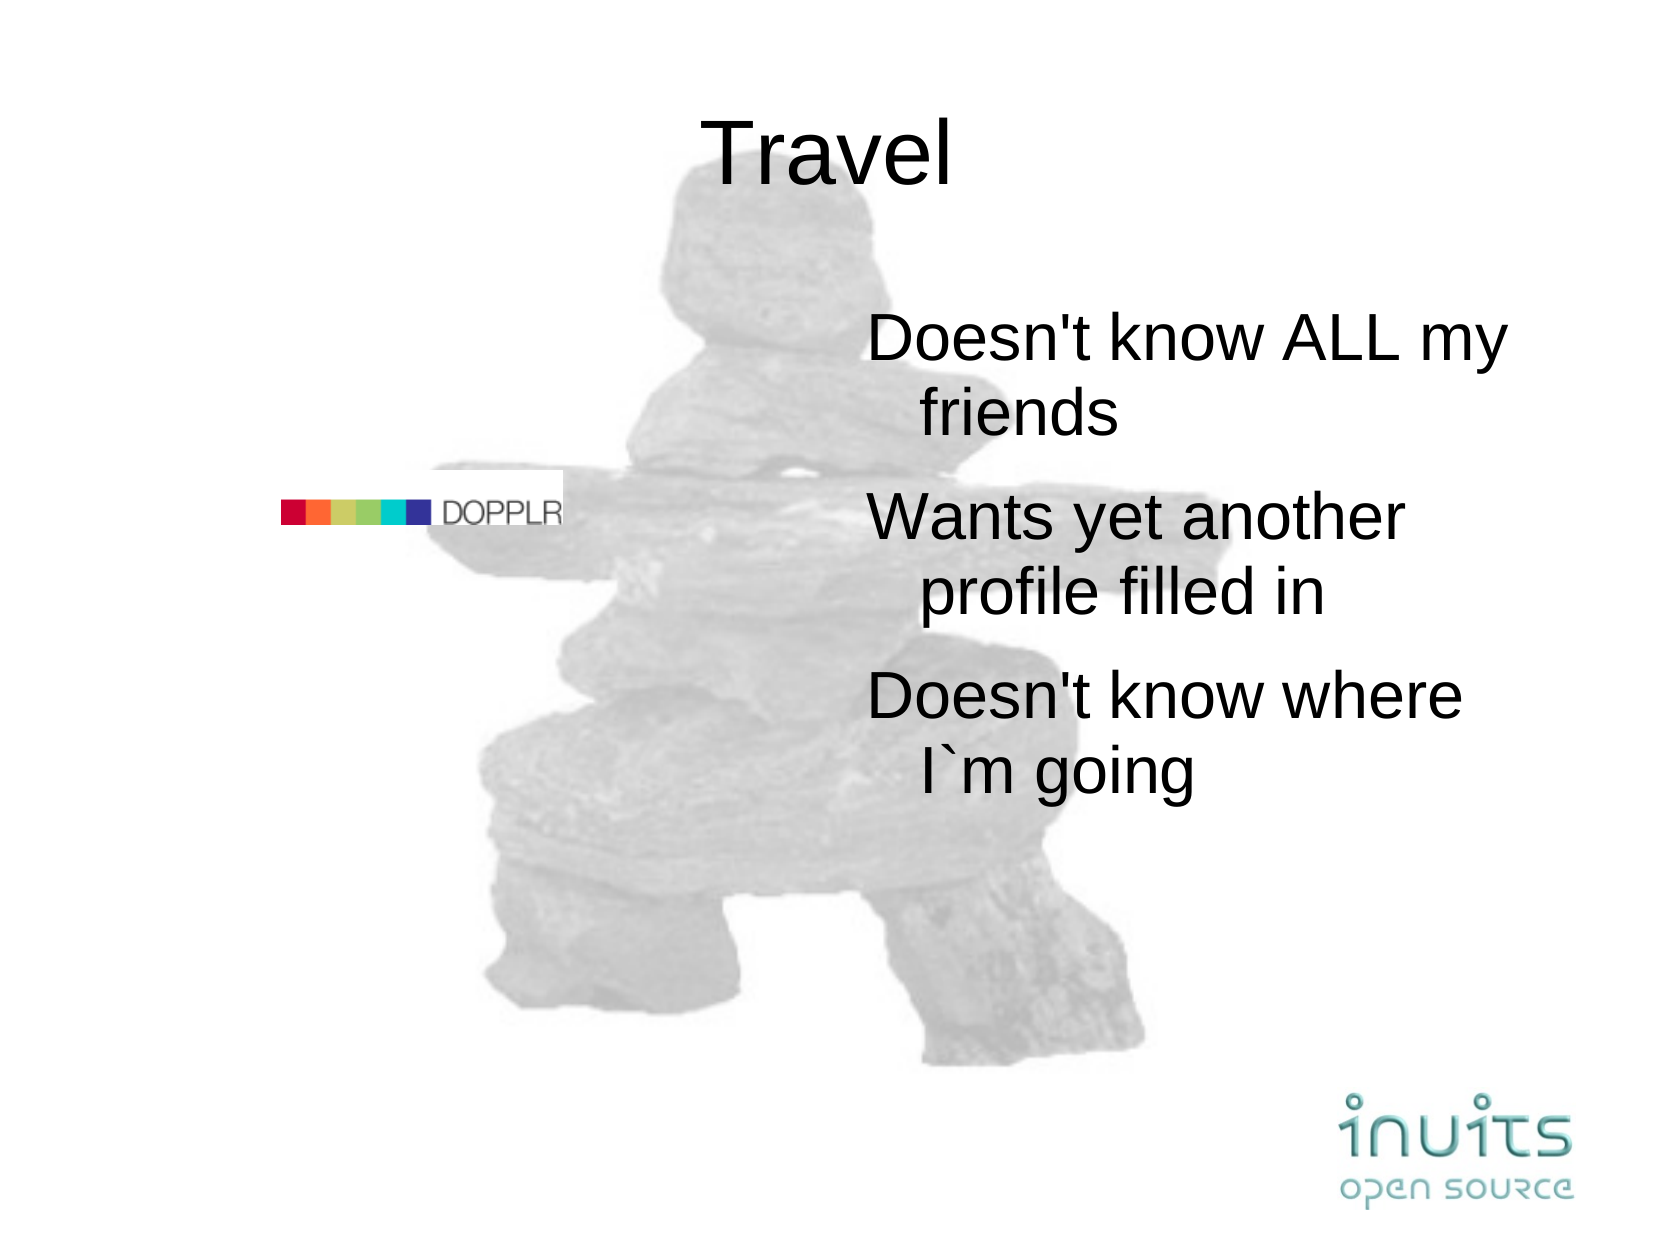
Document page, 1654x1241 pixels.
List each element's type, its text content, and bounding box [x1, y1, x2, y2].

picture [1337, 1119, 1576, 1210]
title Travel [82, 49, 1571, 257]
picture [281, 257, 1298, 1120]
list Doesn't know ALL my friends Wants yet another profile filled in Doesn't know where I`m going [848, 300, 1576, 1119]
